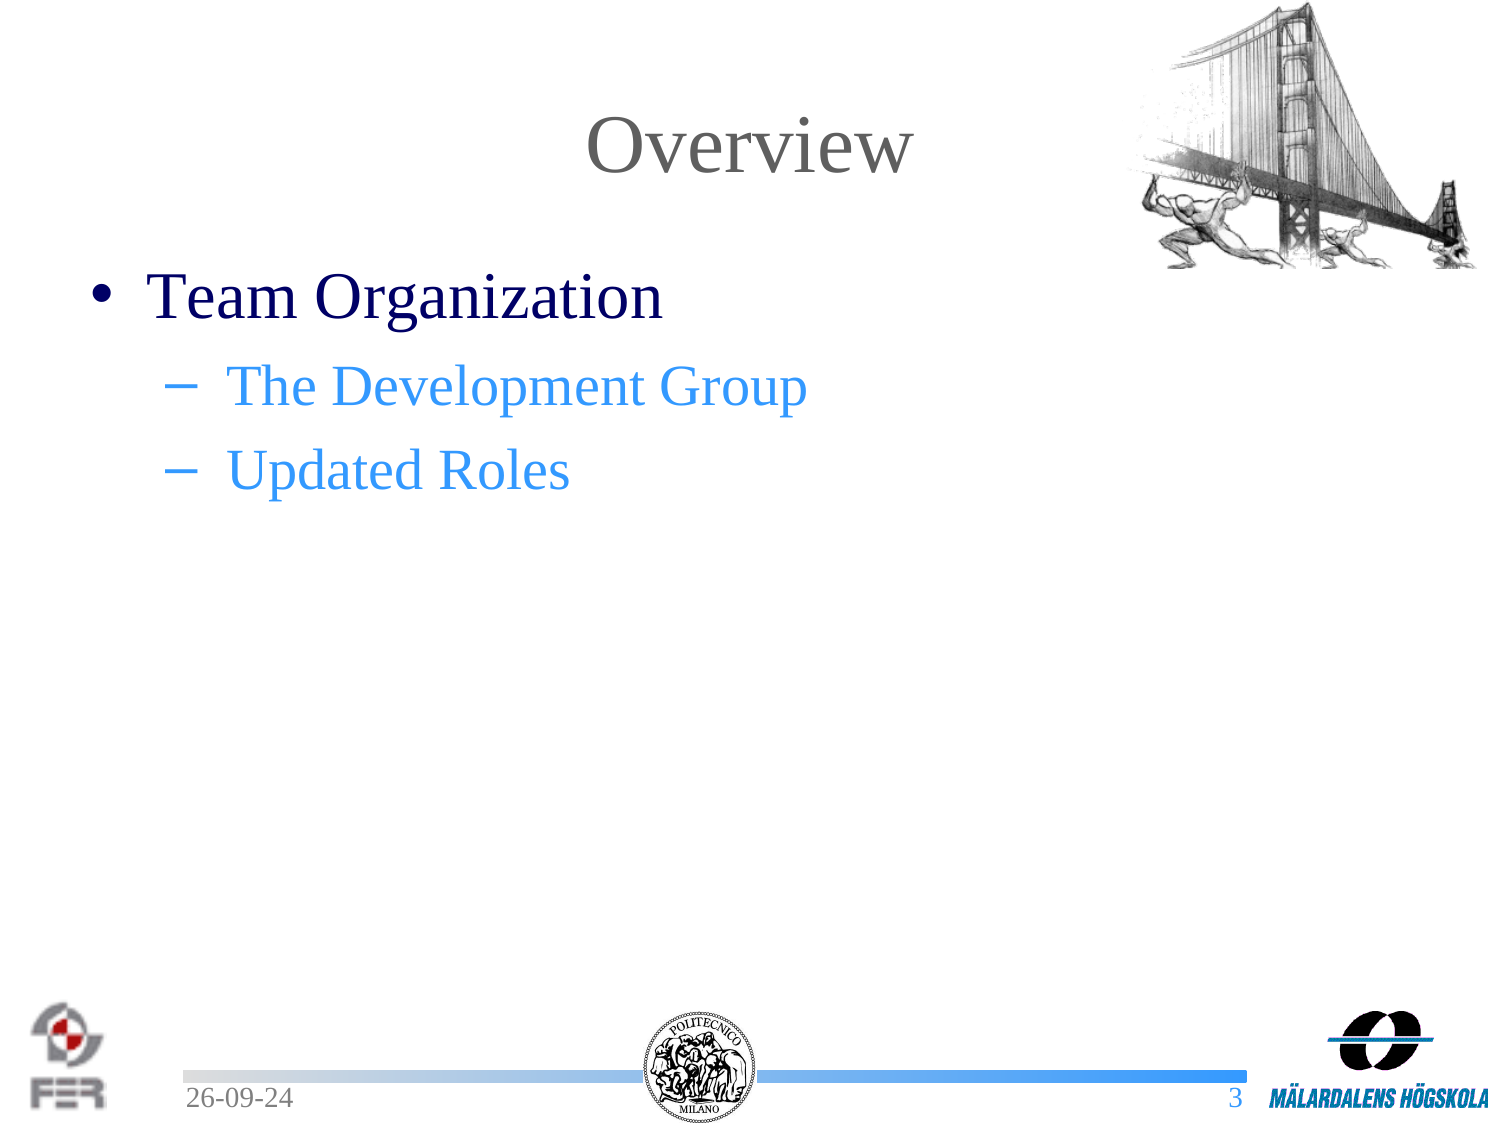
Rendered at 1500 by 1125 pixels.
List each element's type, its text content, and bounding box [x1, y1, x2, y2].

picture [1368, 1093, 1374, 1104]
text_box 13-11-06 [171, 1070, 396, 1114]
picture [1122, 0, 1477, 269]
picture [1269, 1011, 1488, 1108]
list Team Organization The Development Group Updated Roles [75, 244, 1426, 988]
picture [1454, 1091, 1459, 1108]
title Overview [75, 45, 1122, 233]
text_box <numero> [1186, 1070, 1258, 1114]
picture [1435, 1096, 1441, 1104]
picture [29, 987, 107, 1125]
picture [643, 1011, 757, 1123]
